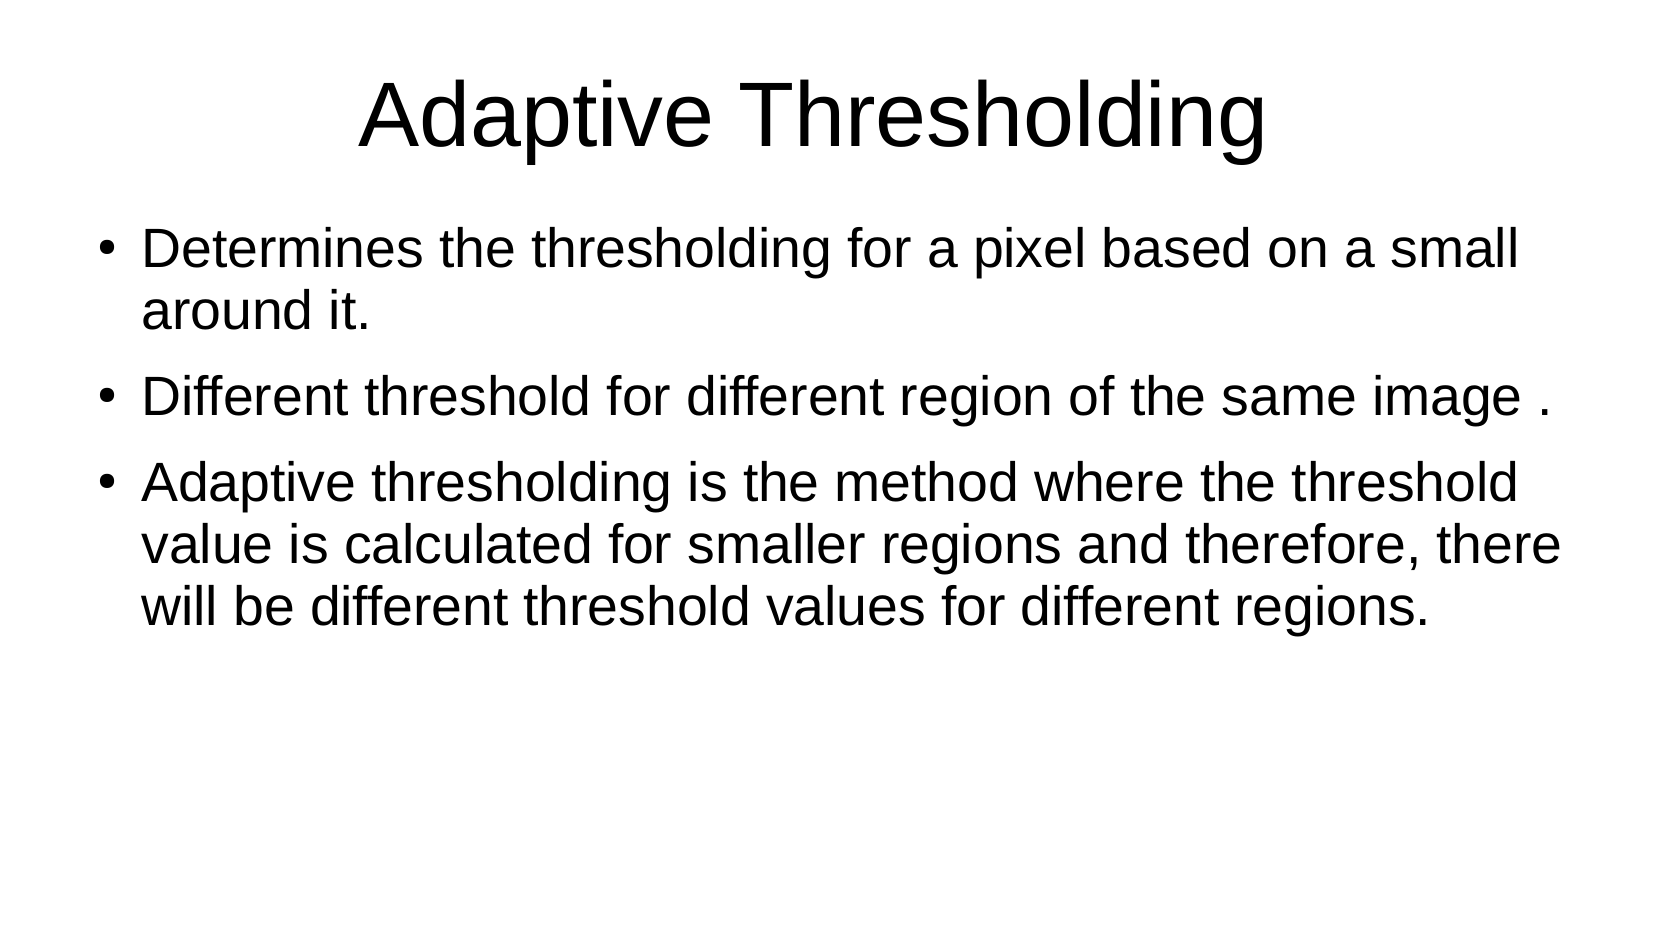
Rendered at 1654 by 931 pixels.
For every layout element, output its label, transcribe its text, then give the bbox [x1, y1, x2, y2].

title Adaptive Thresholding [82, 37, 1571, 193]
list Determines the thresholding for a pixel based on a small around it. Different threshold for different region of the same image . Adaptive thresholding is the method where the threshold value is calculated for smaller regions and therefore, there will be different threshold values for different regions. [82, 217, 1571, 758]
